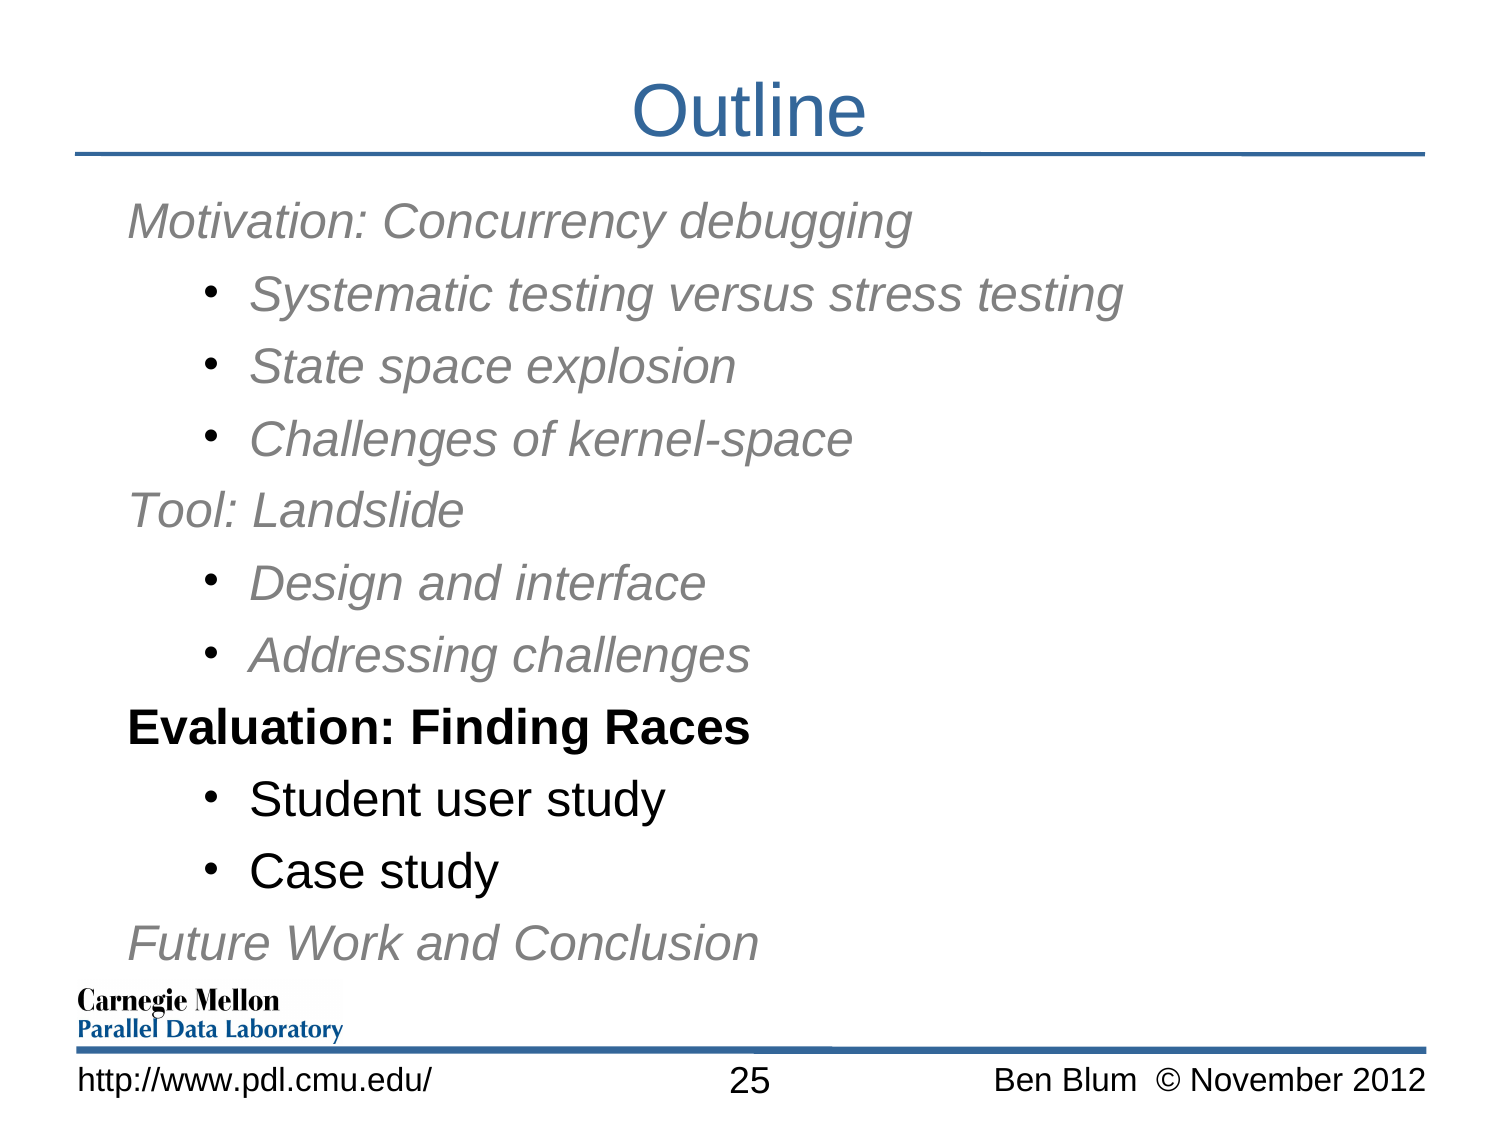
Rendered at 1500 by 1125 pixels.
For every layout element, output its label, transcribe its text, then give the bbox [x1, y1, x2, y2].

title Outline [112, 50, 1388, 163]
picture [77, 979, 343, 1044]
list Motivation: Concurrency debugging Systematic testing versus stress testing State space explosion Challenges of kernel-space Tool: Landslide Design and interface Addressing challenges Evaluation: Finding Races Student user study Case study Future Work and Conclusion [112, 181, 1388, 979]
